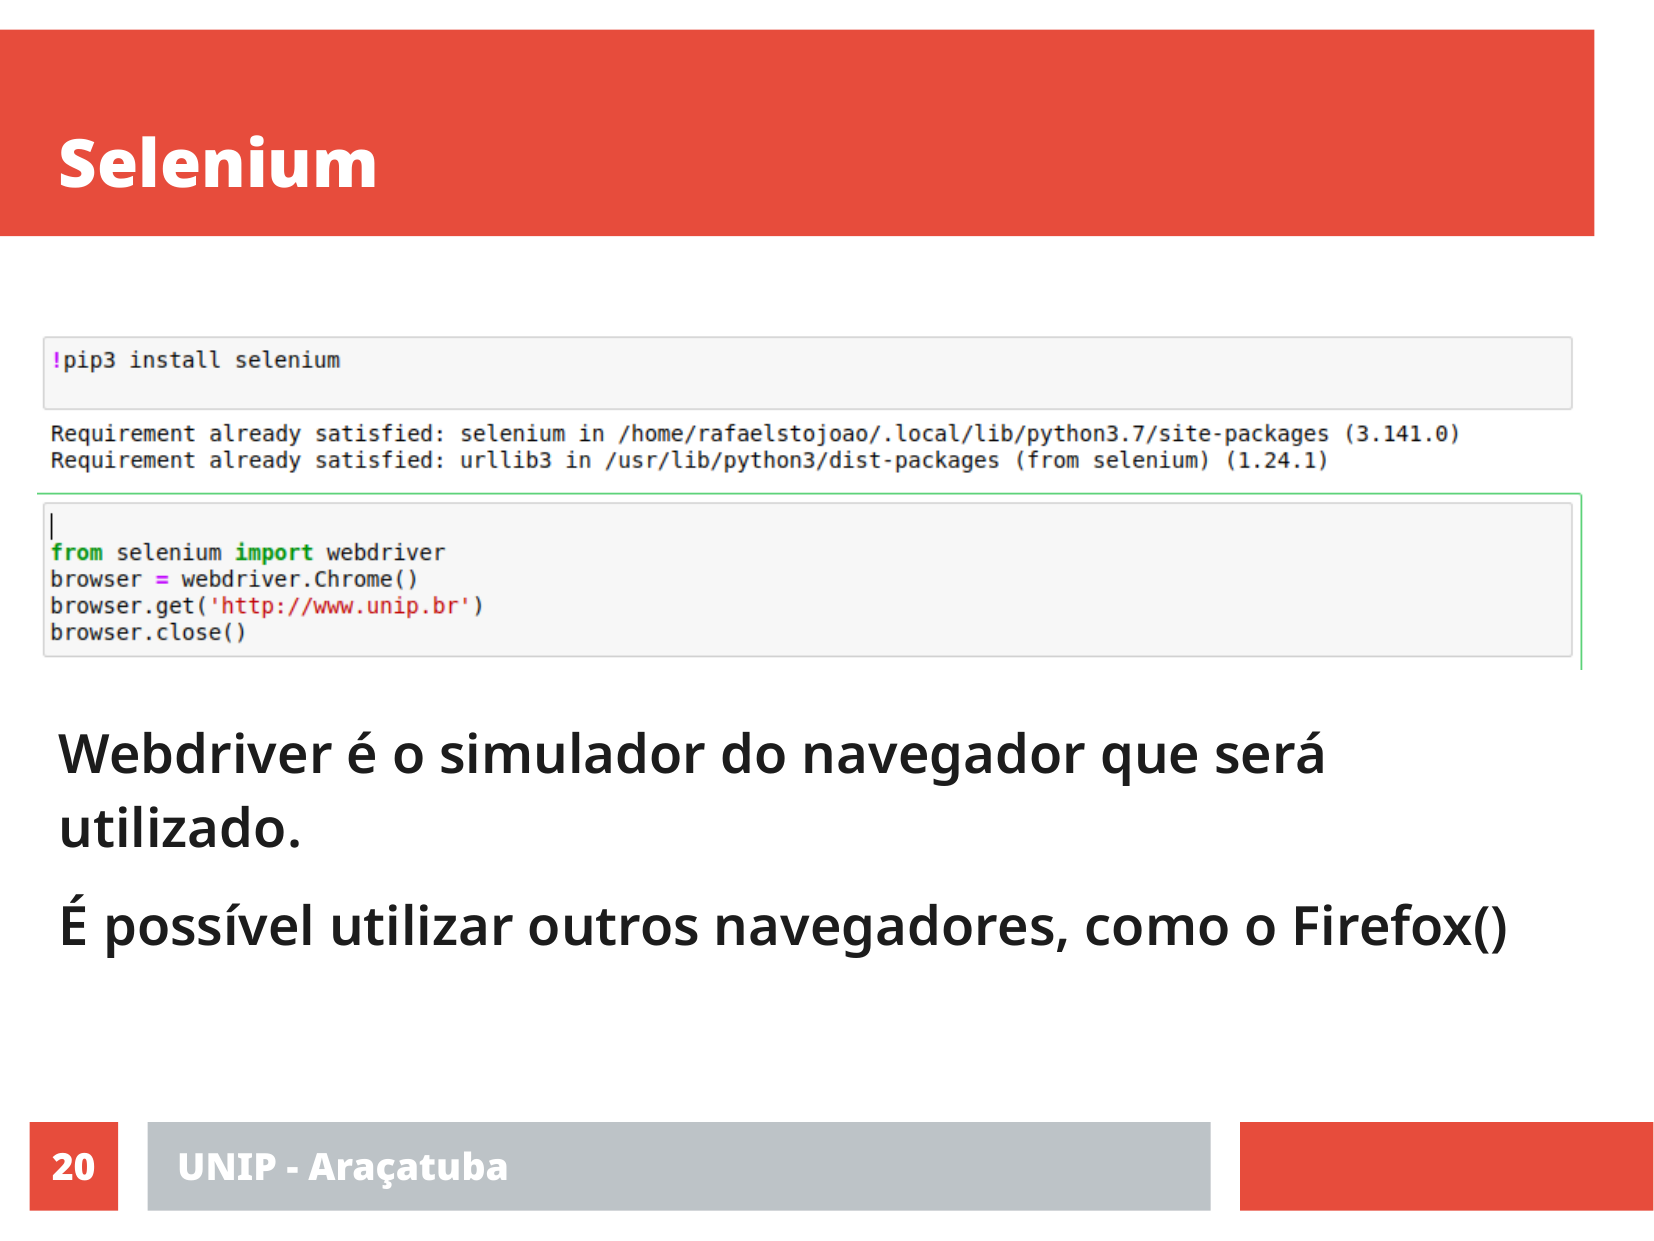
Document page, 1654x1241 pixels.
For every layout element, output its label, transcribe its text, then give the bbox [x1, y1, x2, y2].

list Webdriver é o simulador do navegador que será utilizado. É possível utilizar outros navegadores, como o Firefox() [59, 670, 1565, 1093]
picture [37, 321, 1584, 670]
title Selenium [59, 59, 1595, 207]
